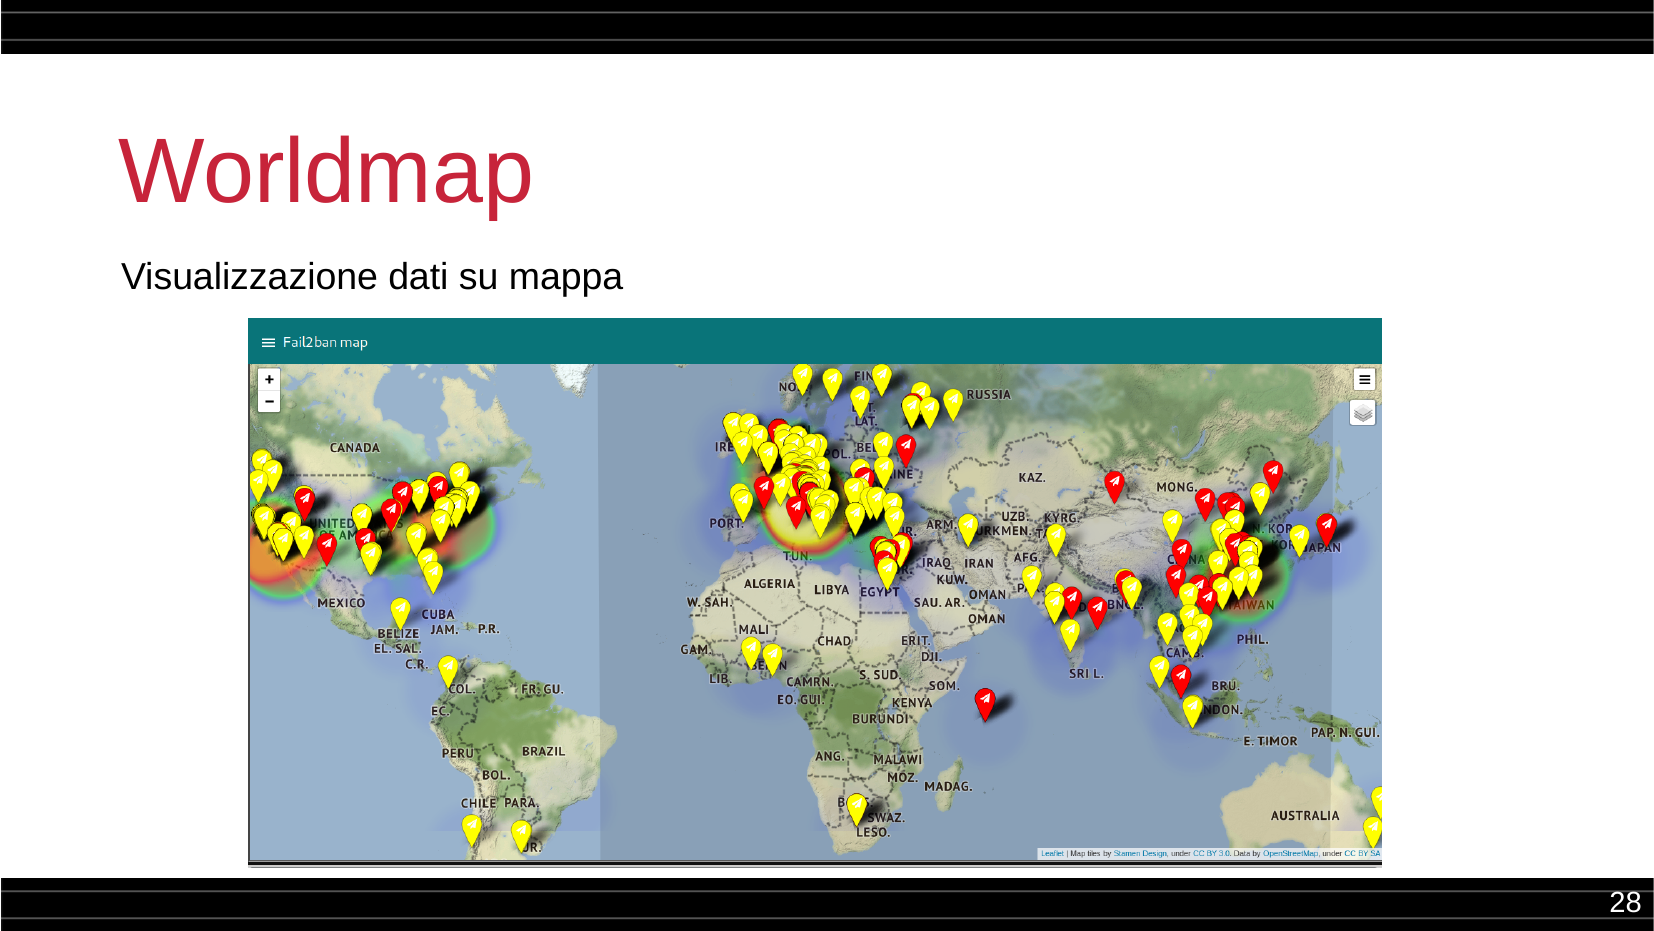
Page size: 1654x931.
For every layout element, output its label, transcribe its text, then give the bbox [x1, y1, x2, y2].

picture [1, 878, 1654, 931]
title Worldmap [118, 92, 1040, 248]
picture [248, 318, 1382, 868]
text_box Visualizzazione dati su mappa [106, 248, 1548, 347]
picture [1, 0, 1654, 54]
